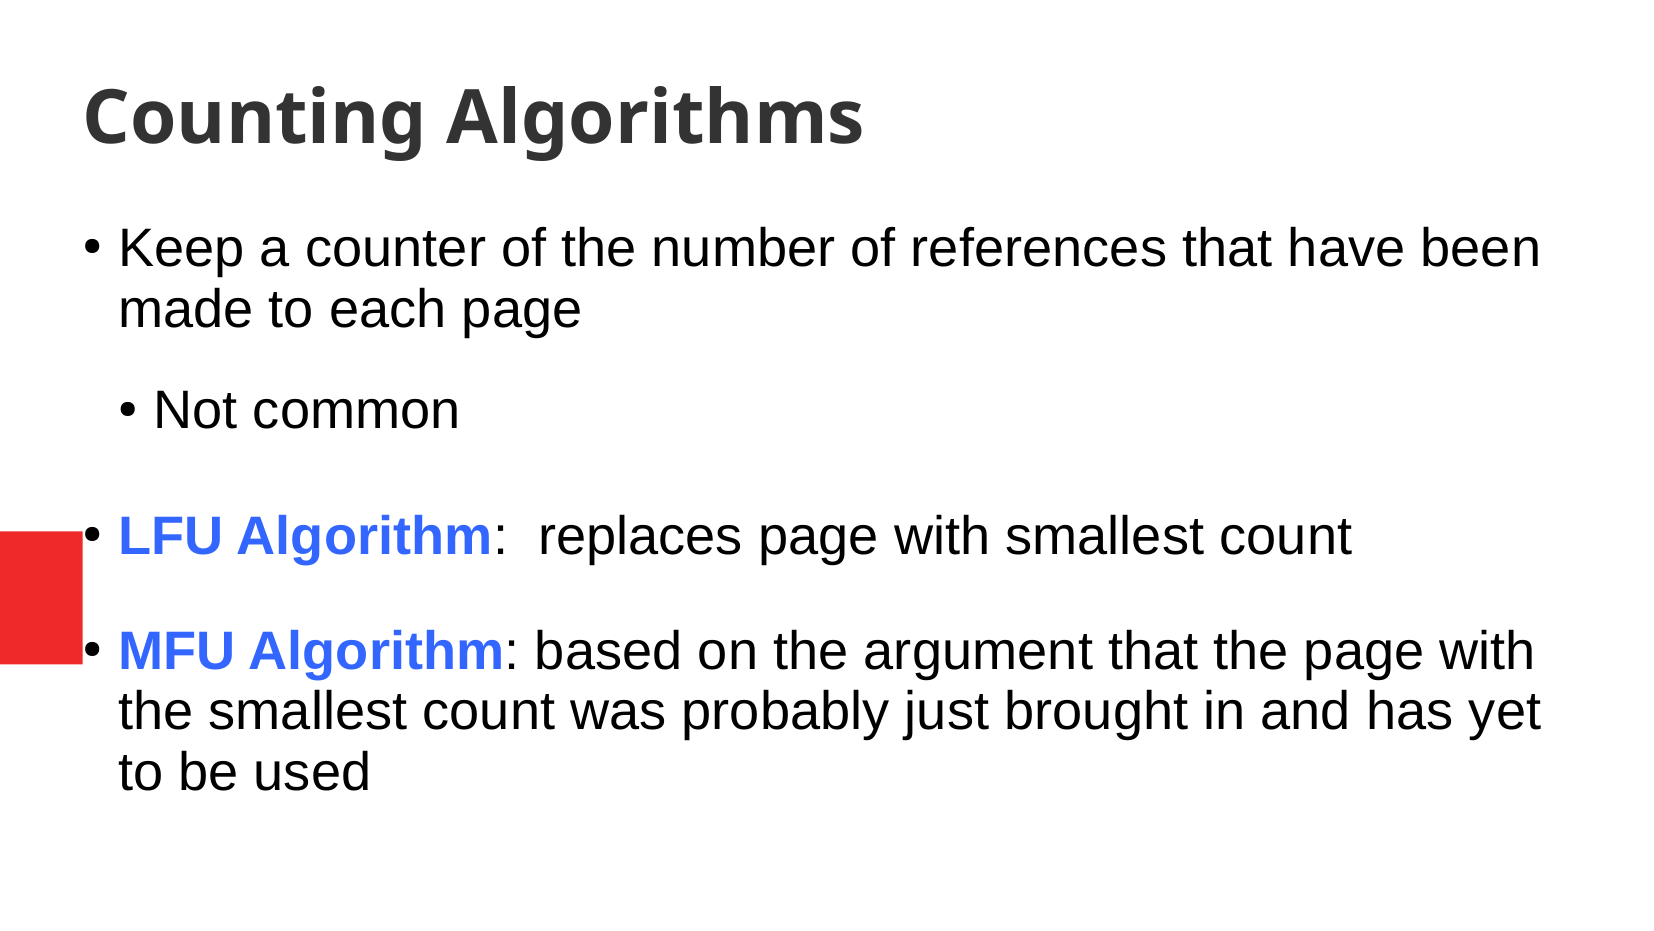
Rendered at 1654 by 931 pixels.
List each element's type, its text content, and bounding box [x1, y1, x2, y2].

title Counting Algorithms [82, 37, 1571, 193]
list Keep a counter of the number of references that have been made to each page Not common LFU Algorithm: replaces page with smallest count MFU Algorithm: based on the argument that the page with the smallest count was probably just brought in and has yet to be used [82, 217, 1595, 910]
